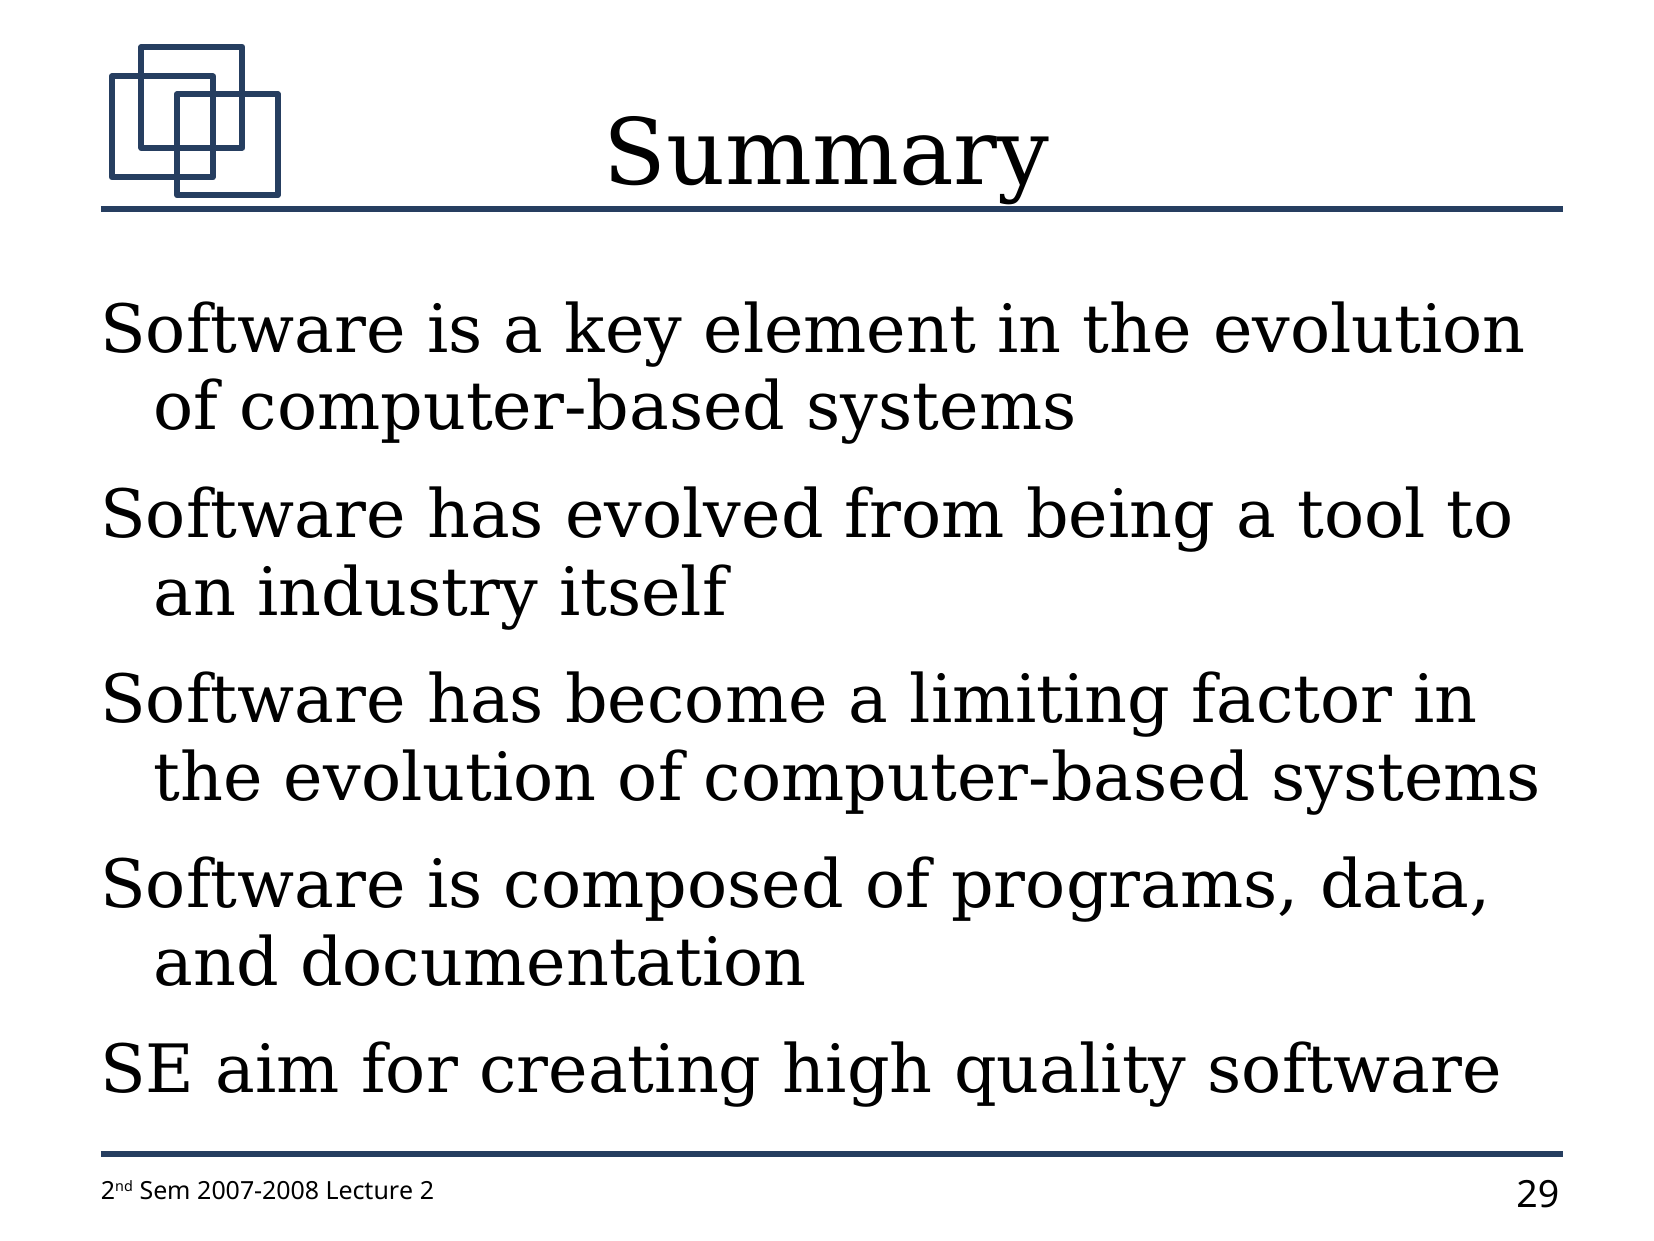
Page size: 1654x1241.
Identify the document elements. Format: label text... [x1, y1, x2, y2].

title Summary [82, 49, 1571, 257]
list Software is a key element in the evolution of computer-based systems Software has evolved from being a tool to an industry itself Software has become a limiting factor in the evolution of computer-based systems Software is composed of programs, data, and documentation SE aim for creating high quality software [82, 290, 1571, 1109]
